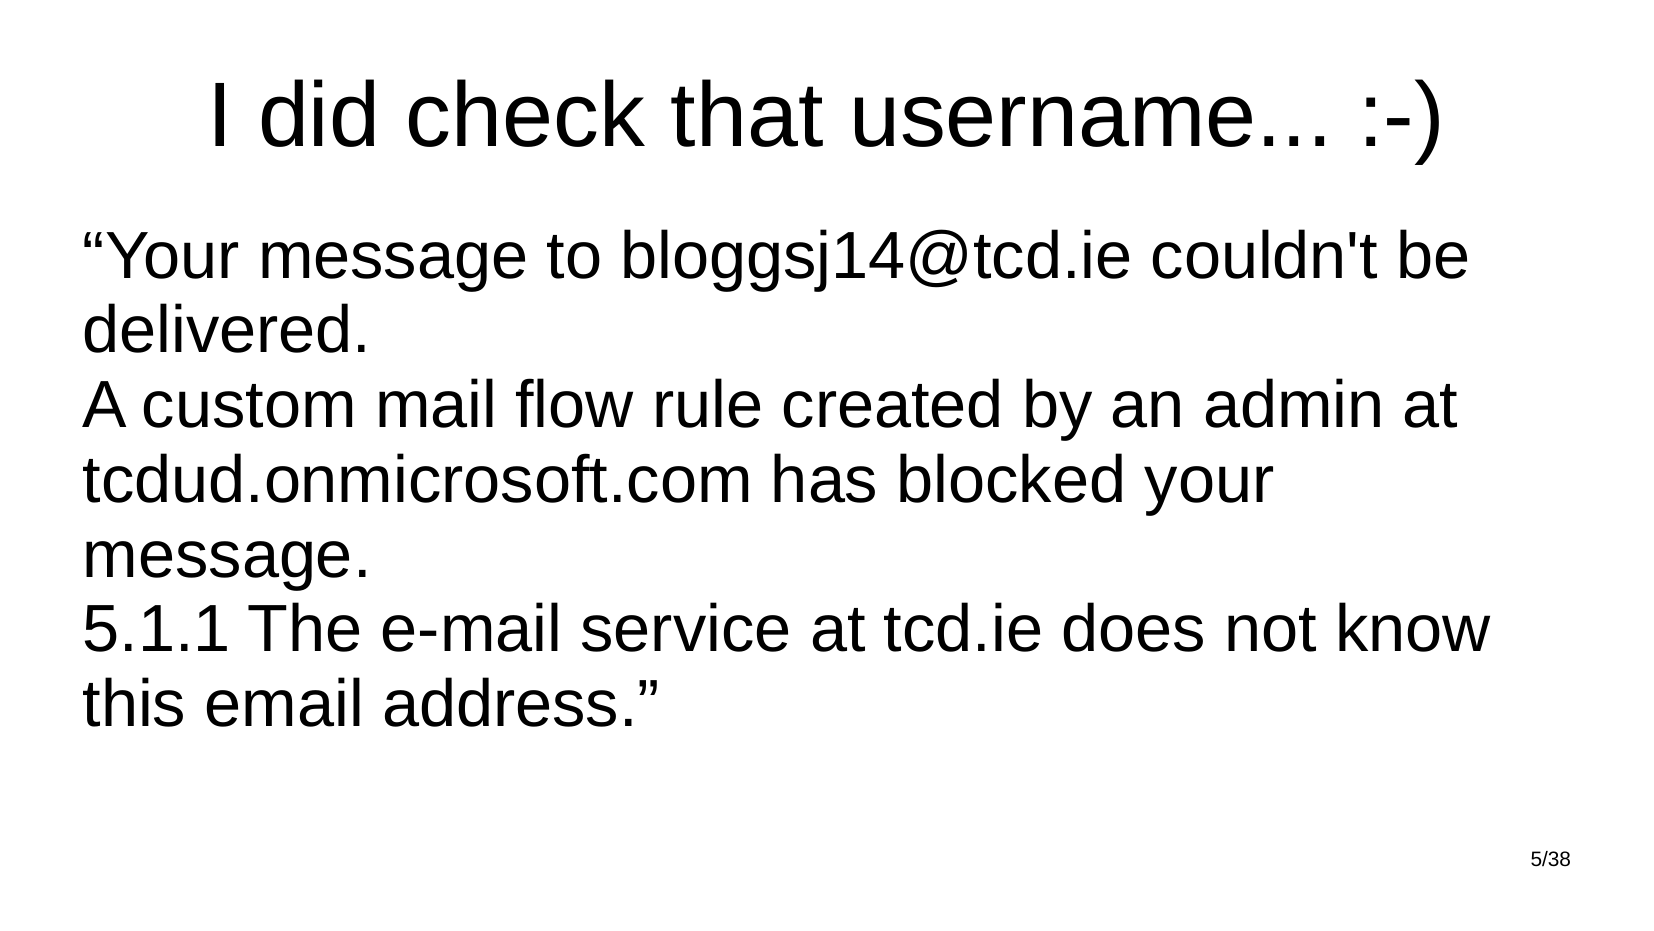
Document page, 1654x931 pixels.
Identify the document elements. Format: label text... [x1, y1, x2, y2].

list “Your message to bloggsj14@tcd.ie couldn't be delivered. A custom mail flow rule created by an admin at tcdud.onmicrosoft.com has blocked your message. 5.1.1 The e-mail service at tcd.ie does not know this email address.” [82, 217, 1571, 758]
title I did check that username... :-) [82, 37, 1571, 193]
